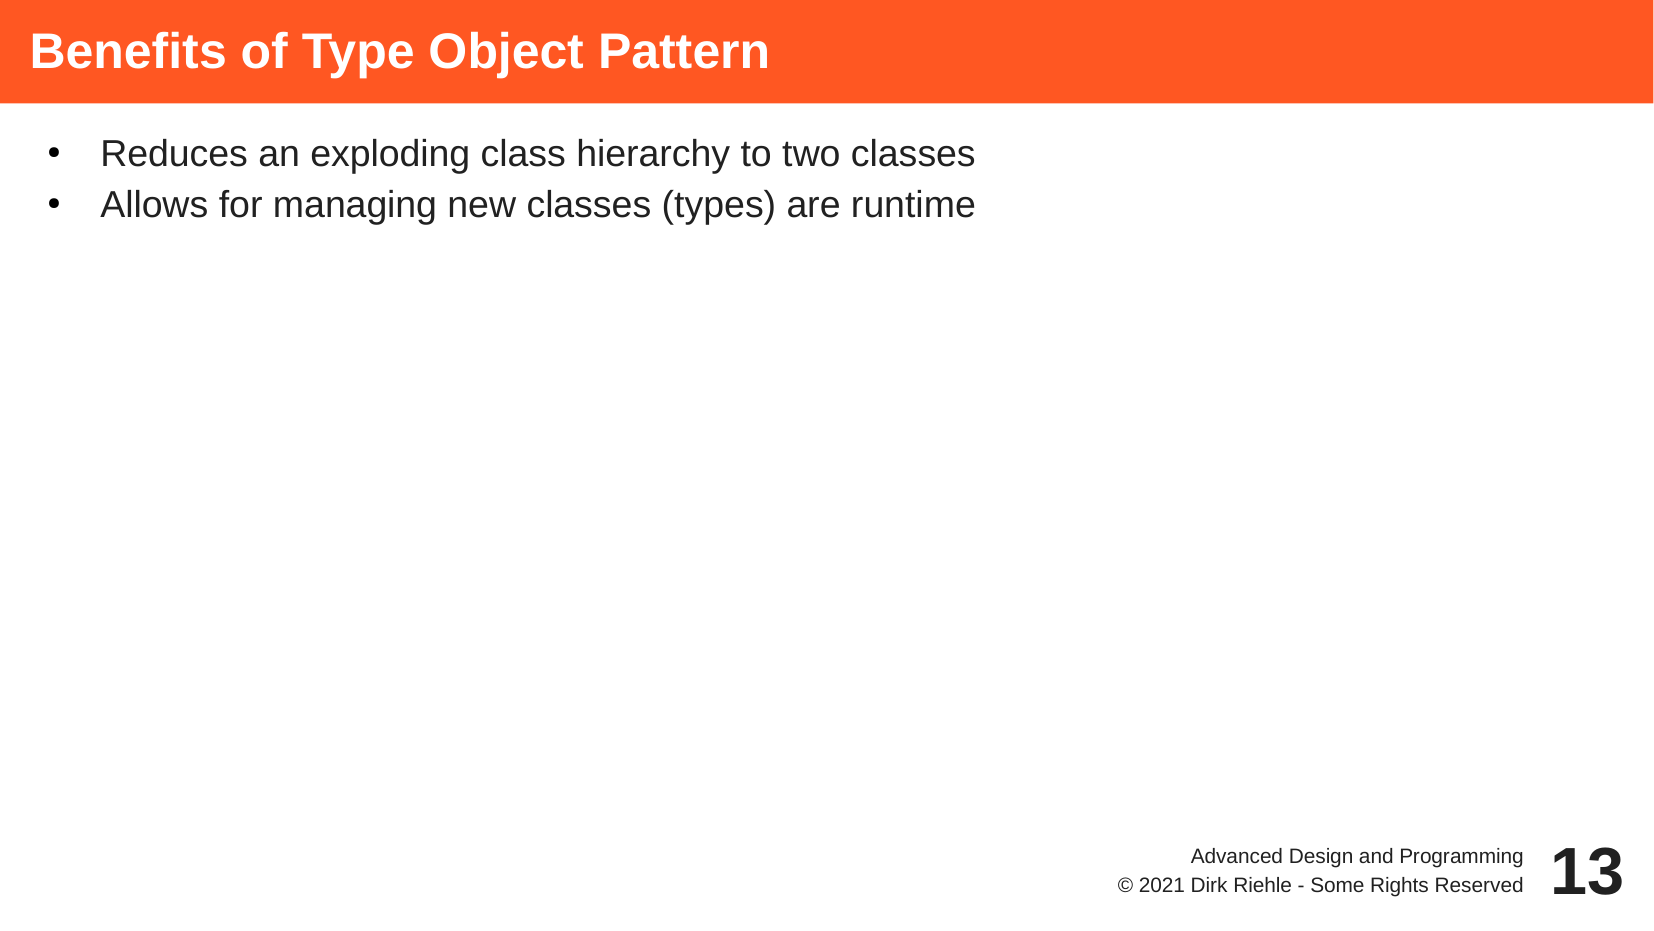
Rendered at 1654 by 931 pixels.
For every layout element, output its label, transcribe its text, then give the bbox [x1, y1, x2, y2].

list Reduces an exploding class hierarchy to two classes Allows for managing new classes (types) are runtime [29, 132, 1625, 813]
title Benefits of Type Object Pattern [0, 0, 1654, 104]
